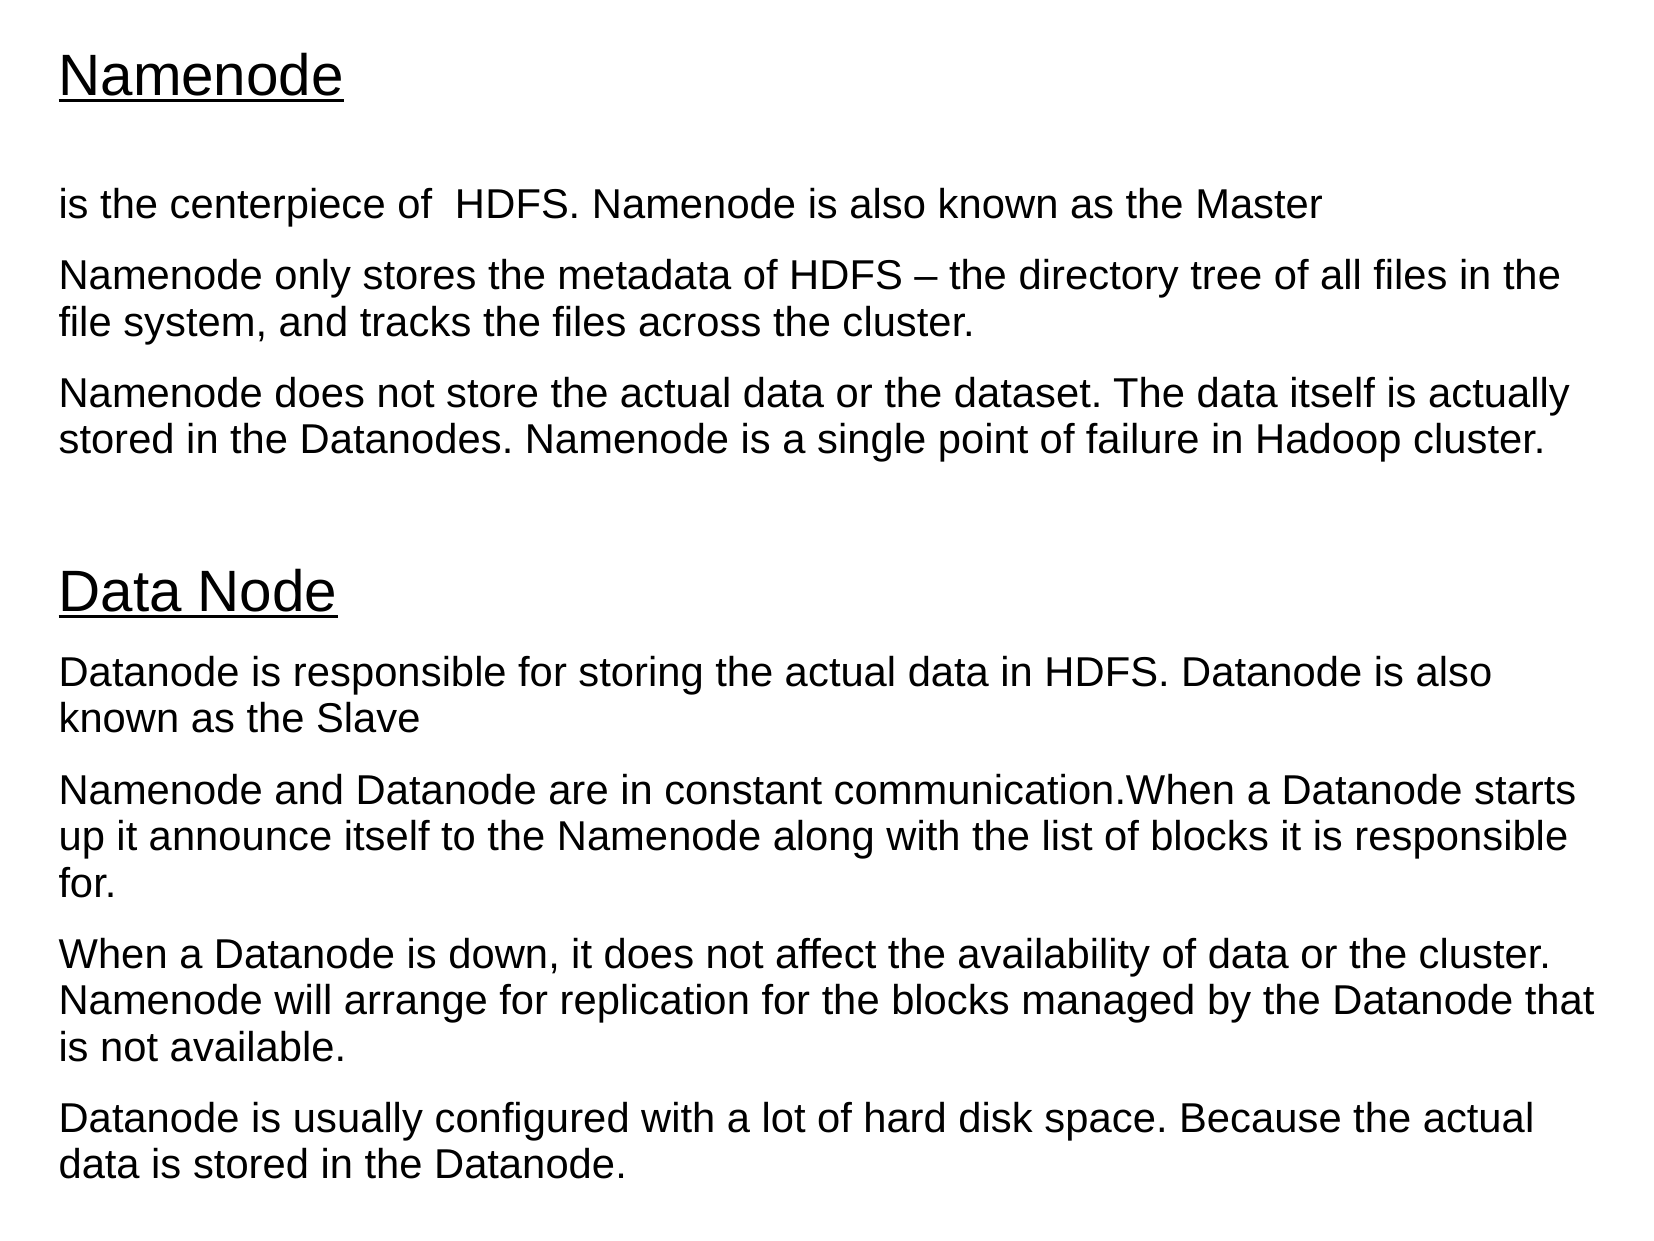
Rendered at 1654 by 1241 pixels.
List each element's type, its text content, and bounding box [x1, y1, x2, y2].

text_box Namenode is the centerpiece of HDFS. Namenode is also known as the Master Namenode only stores the metadata of HDFS – the directory tree of all files in the file system, and tracks the files across the cluster. Namenode does not store the actual data or the dataset. The data itself is actually stored in the Datanodes. Namenode is a single point of failure in Hadoop cluster. Data Node Datanode is responsible for storing the actual data in HDFS. Datanode is also known as the Slave Namenode and Datanode are in constant communication.When a Datanode starts up it announce itself to the Namenode along with the list of blocks it is responsible for. When a Datanode is down, it does not affect the availability of data or the cluster. Namenode will arrange for replication for the blocks managed by the Datanode that is not available. Datanode is usually configured with a lot of hard disk space. Because the actual data is stored in the Datanode. [43, 35, 1637, 1241]
